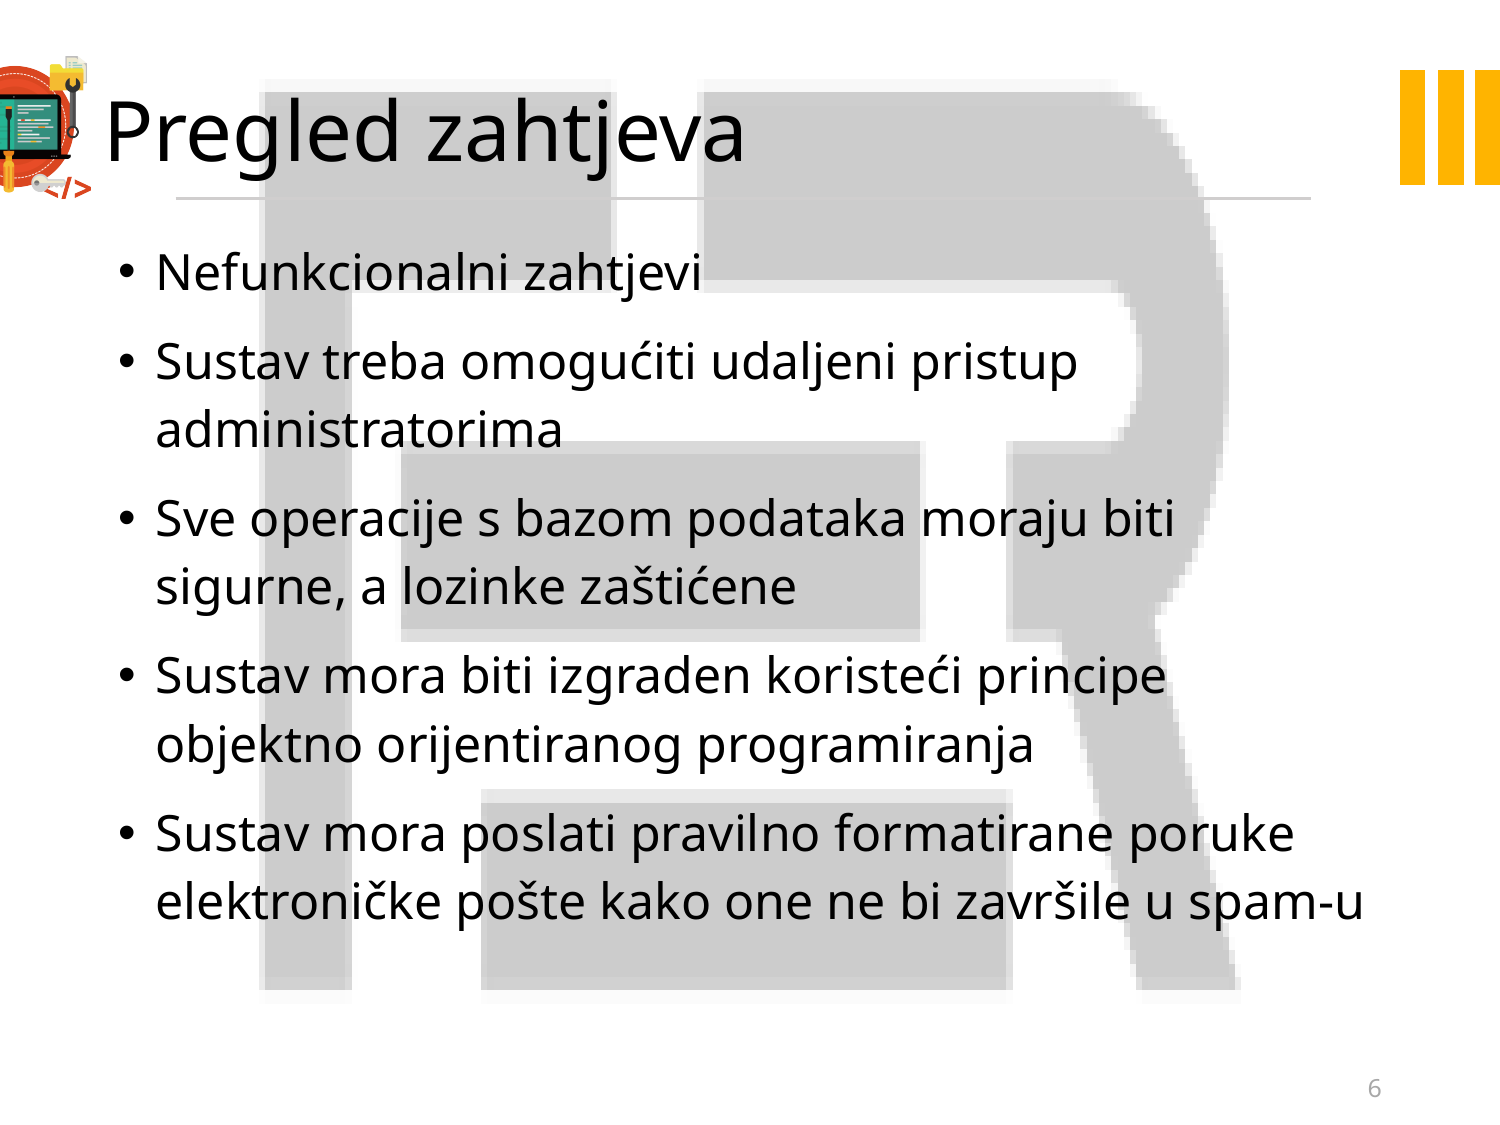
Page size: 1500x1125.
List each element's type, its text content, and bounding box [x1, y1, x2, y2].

title Pregled zahtjeva [103, 59, 1397, 199]
list Nefunkcionalni zahtjevi Sustav treba omogućiti udaljeni pristup administratorima Sve operacije s bazom podataka moraju biti sigurne, a lozinke zaštićene Sustav mora biti izgraden koristeći principe objektno orijentiranog programiranja Sustav mora poslati pravilno formatirane poruke elektroničke pošte kako one ne bi završile u spam-u [103, 229, 1397, 1038]
